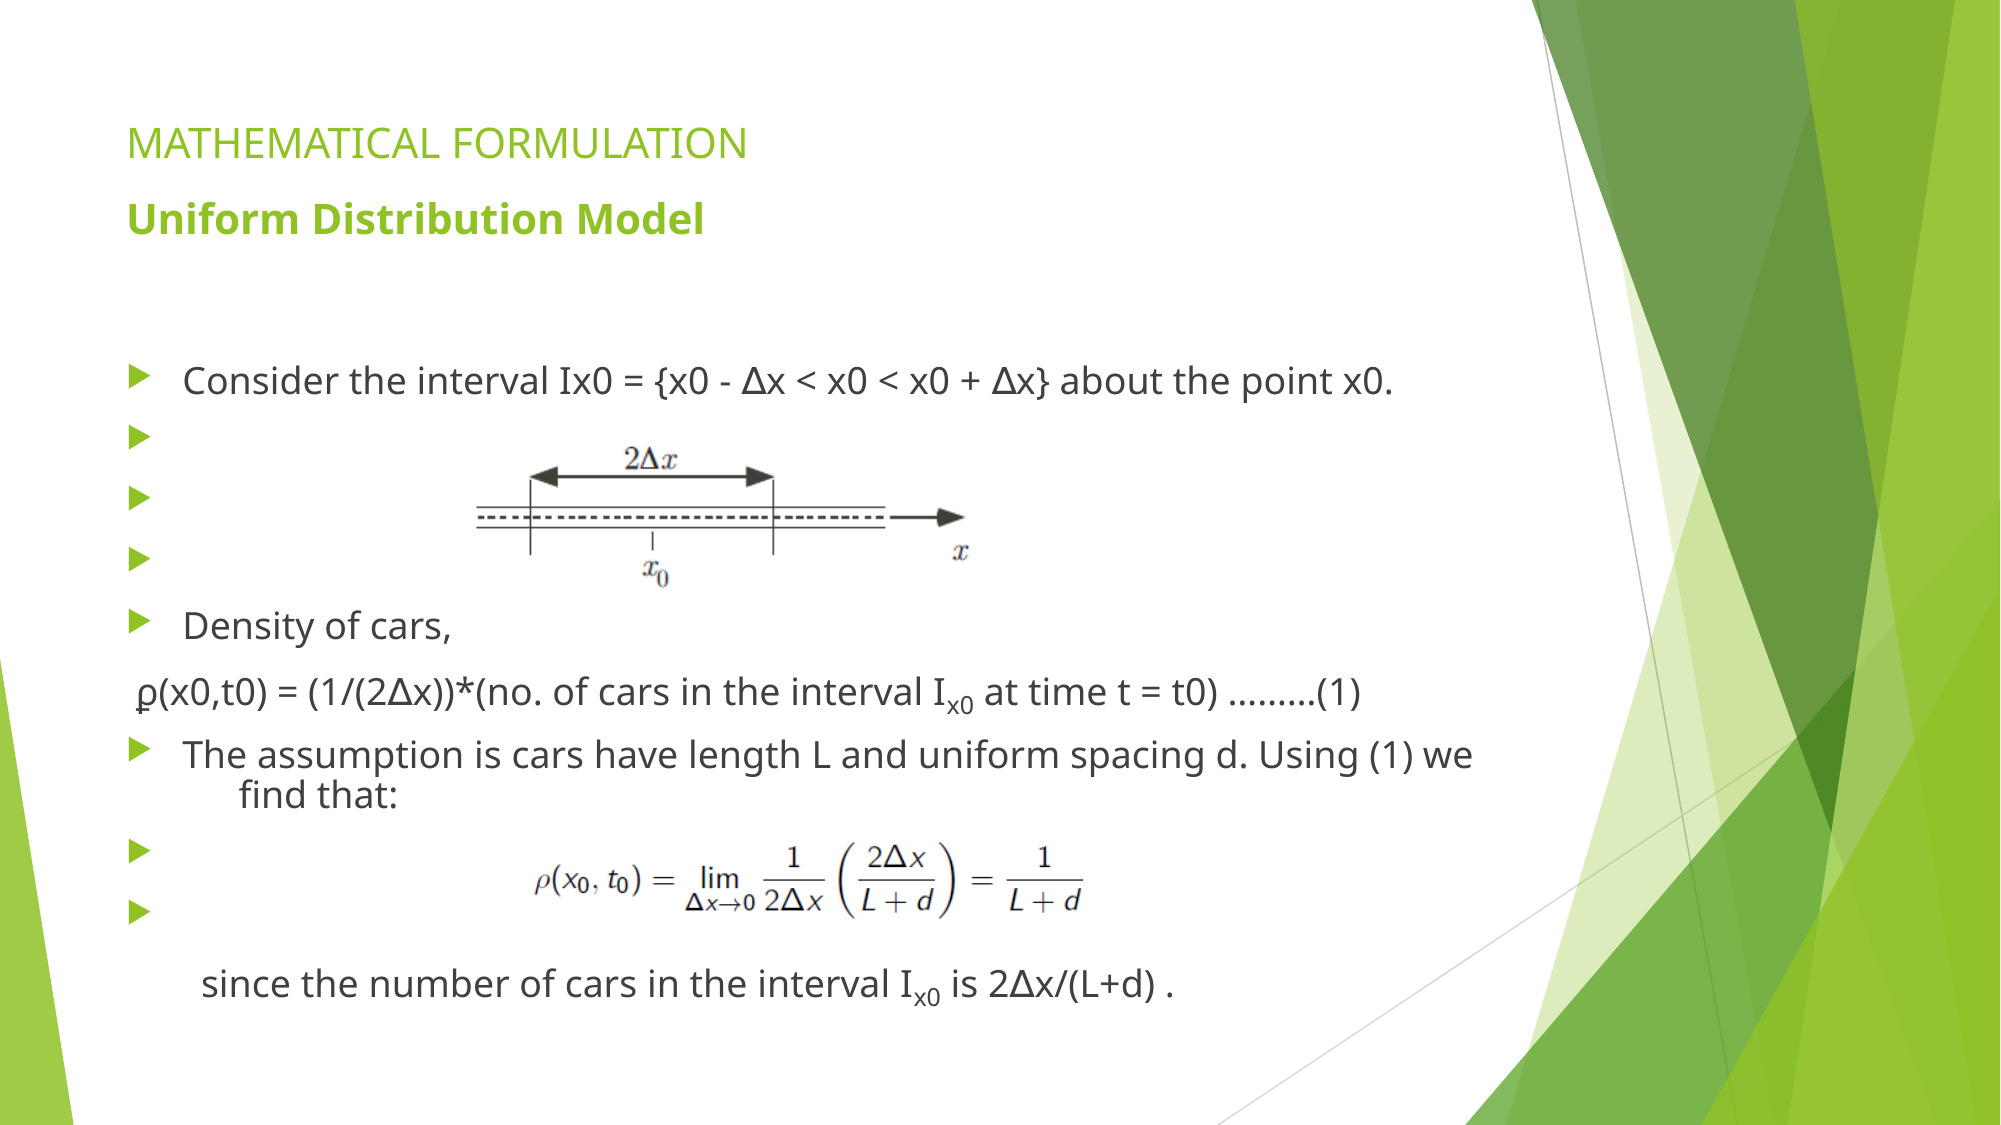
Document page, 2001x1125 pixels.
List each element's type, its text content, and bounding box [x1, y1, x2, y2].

picture [520, 814, 1103, 934]
title MATHEMATICAL FORMULATION Uniform Distribution Model [111, 84, 1522, 301]
list Consider the interval Ix0 = {x0 - ∆x < x0 < x0 + ∆x} about the point x0. Density of cars, ϼ(x0,t0) = (1/(2∆x))*(no. of cars in the interval Ix0 at time t = t0) ………(1) The assumption is cars have length L and uniform spacing d. Using (1) we find that: since the number of cars in the interval Ix0 is 2∆x/(L+d) . [111, 354, 1522, 1082]
picture [425, 422, 1012, 603]
